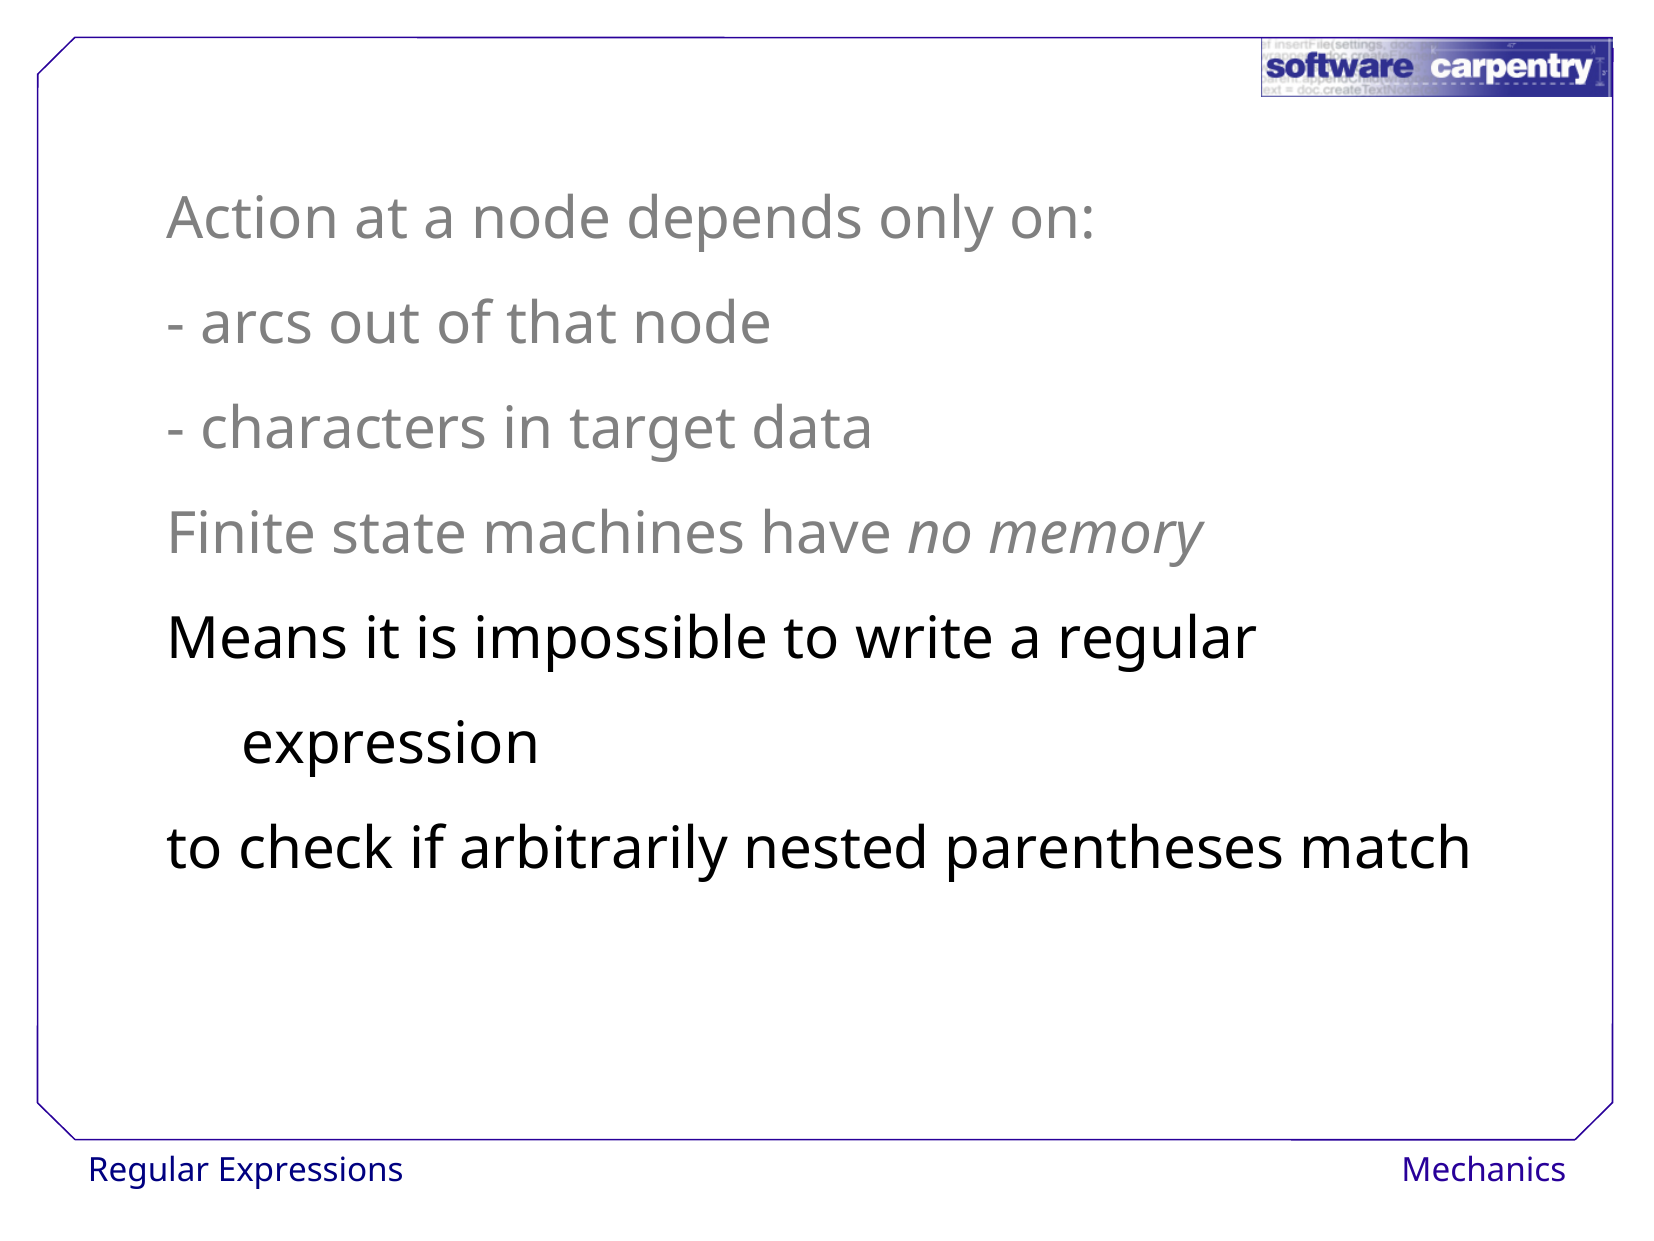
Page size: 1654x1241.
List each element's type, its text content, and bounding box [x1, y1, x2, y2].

text_box Action at a node depends only on: - arcs out of that node - characters in target data Finite state machines have no memory Means it is impossible to write a regular expression to check if arbitrarily nested parentheses match [151, 138, 1530, 889]
picture [1261, 39, 1613, 97]
